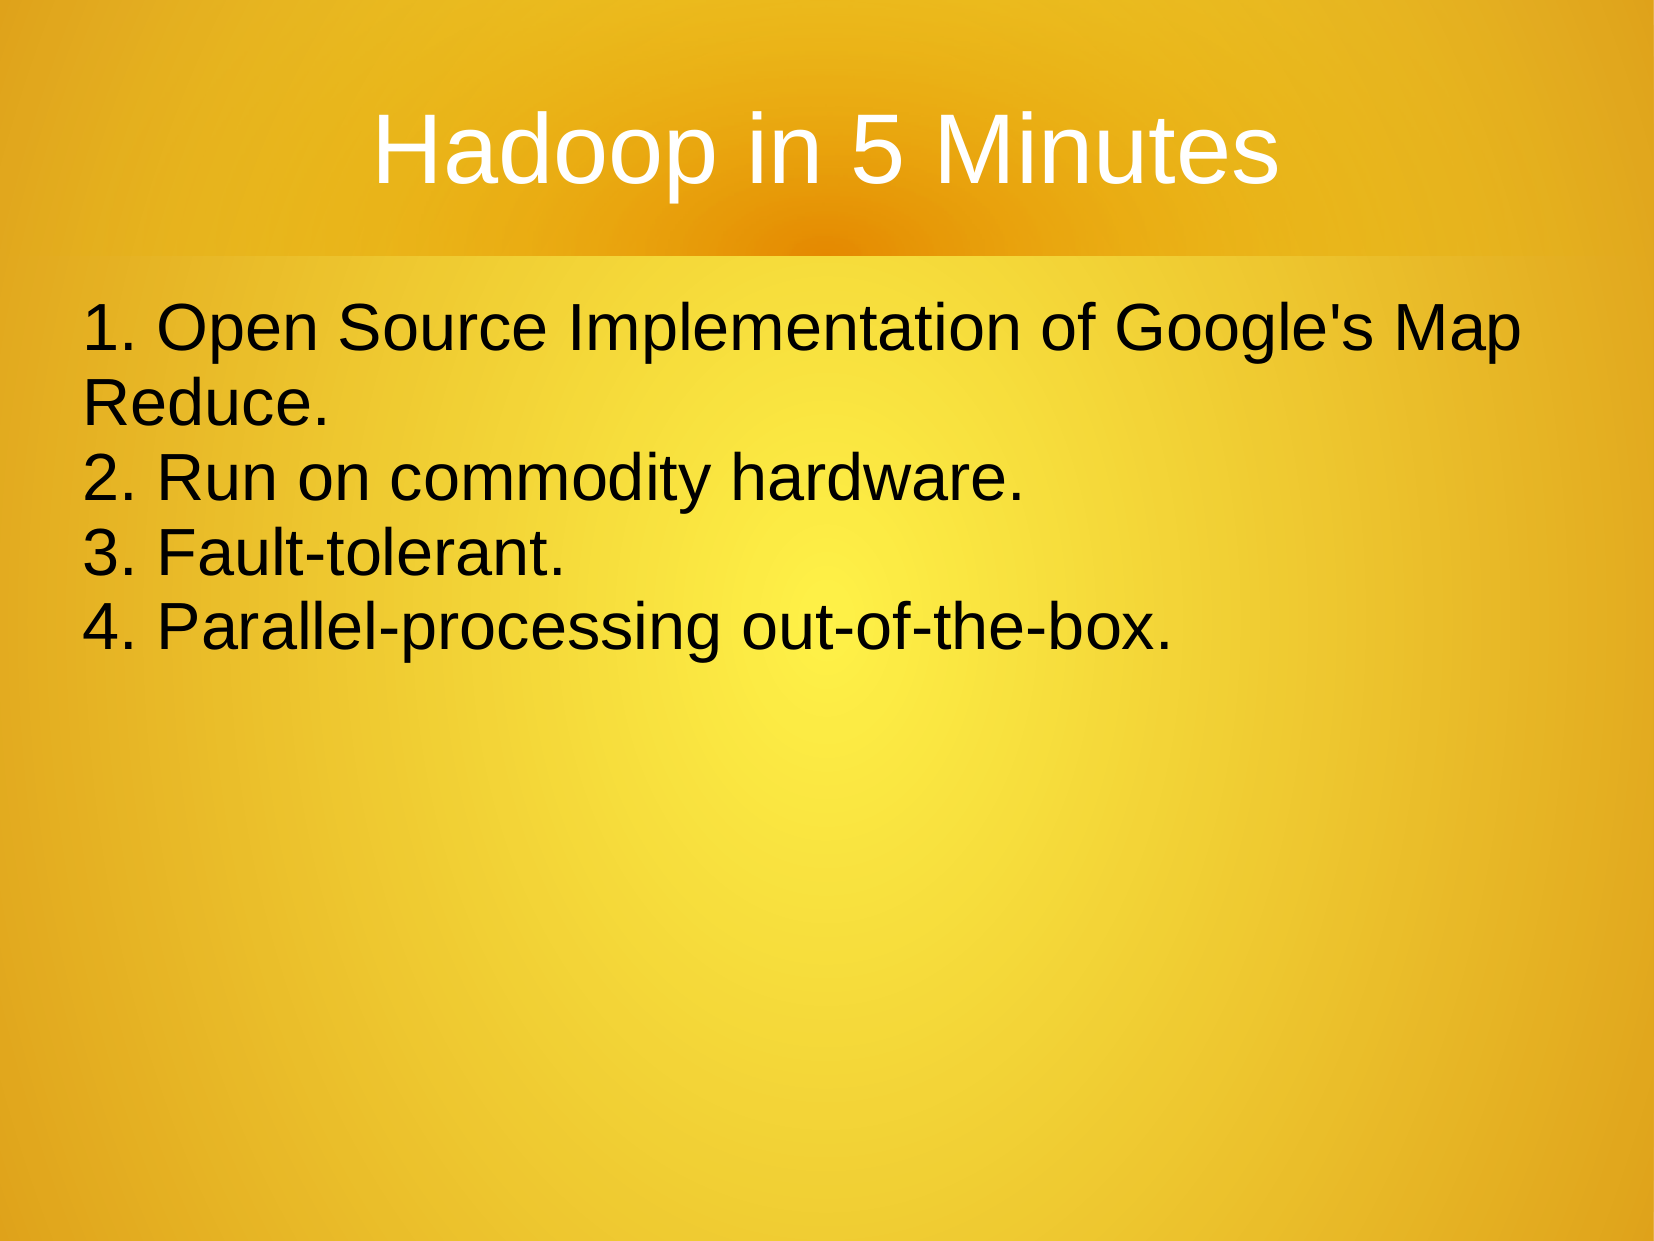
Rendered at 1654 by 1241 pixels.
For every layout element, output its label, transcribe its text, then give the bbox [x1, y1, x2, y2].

subtitle 1. Open Source Implementation of Google's Map Reduce. 2. Run on commodity hardware. 3. Fault-tolerant. 4. Parallel-processing out-of-the-box. [82, 290, 1571, 1010]
title Hadoop in 5 Minutes [82, 47, 1571, 252]
